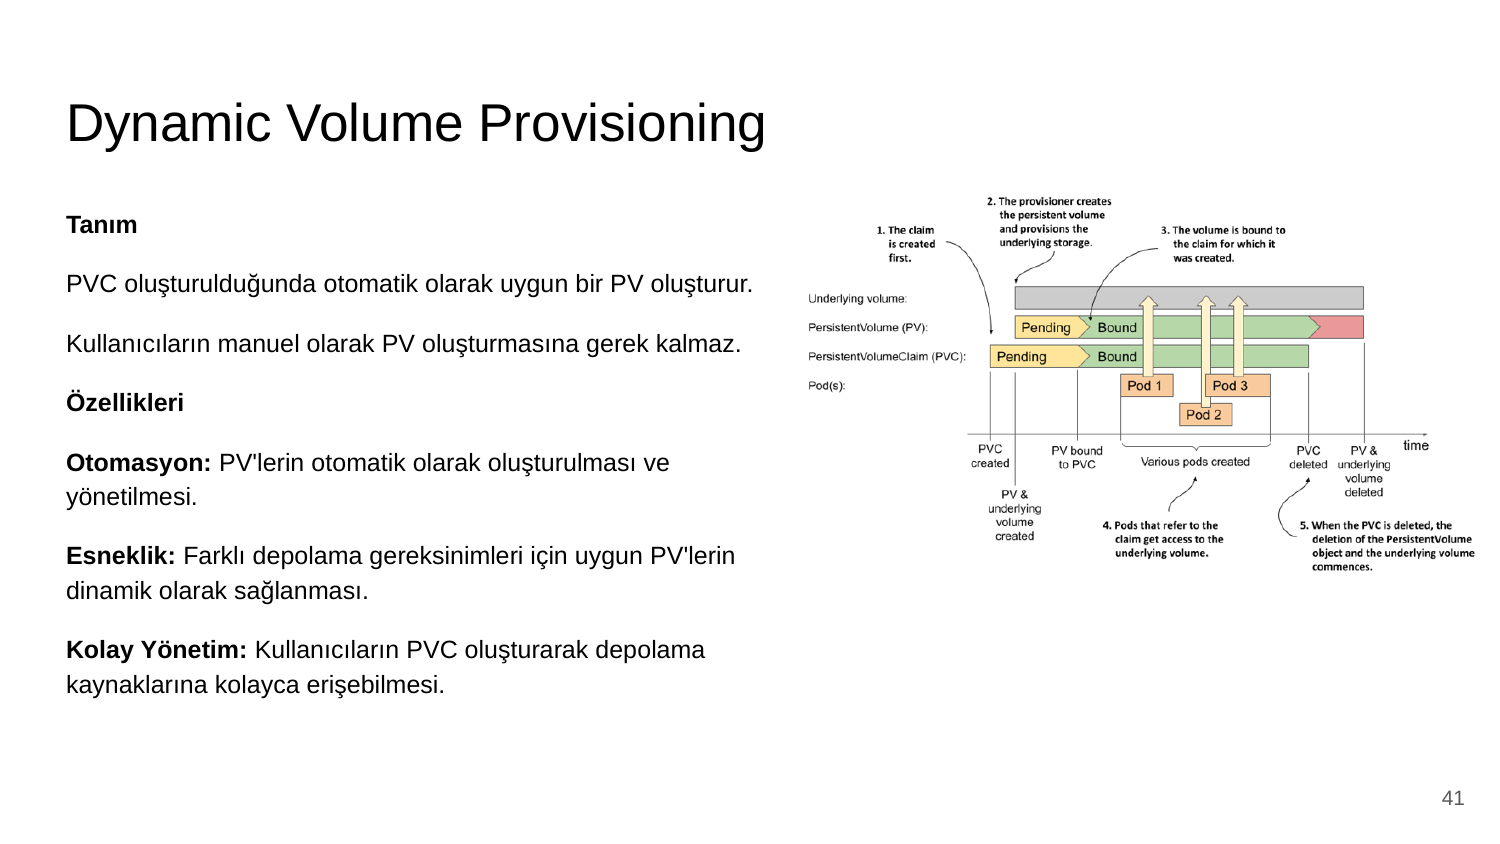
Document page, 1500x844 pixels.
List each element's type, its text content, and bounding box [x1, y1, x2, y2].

list Tanım PVC oluşturulduğunda otomatik olarak uygun bir PV oluşturur. Kullanıcıların manuel olarak PV oluşturmasına gerek kalmaz. Özellikleri Otomasyon: PV'lerin otomatik olarak oluşturulması ve yönetilmesi. Esneklik: Farklı depolama gereksinimleri için uygun PV'lerin dinamik olarak sağlanması. Kolay Yönetim: Kullanıcıların PVC oluşturarak depolama kaynaklarına kolayca erişebilmesi. [51, 189, 792, 750]
picture [804, 188, 1480, 582]
slide_number <number> [1389, 764, 1480, 830]
title Dynamic Volume Provisioning [51, 72, 1449, 167]
